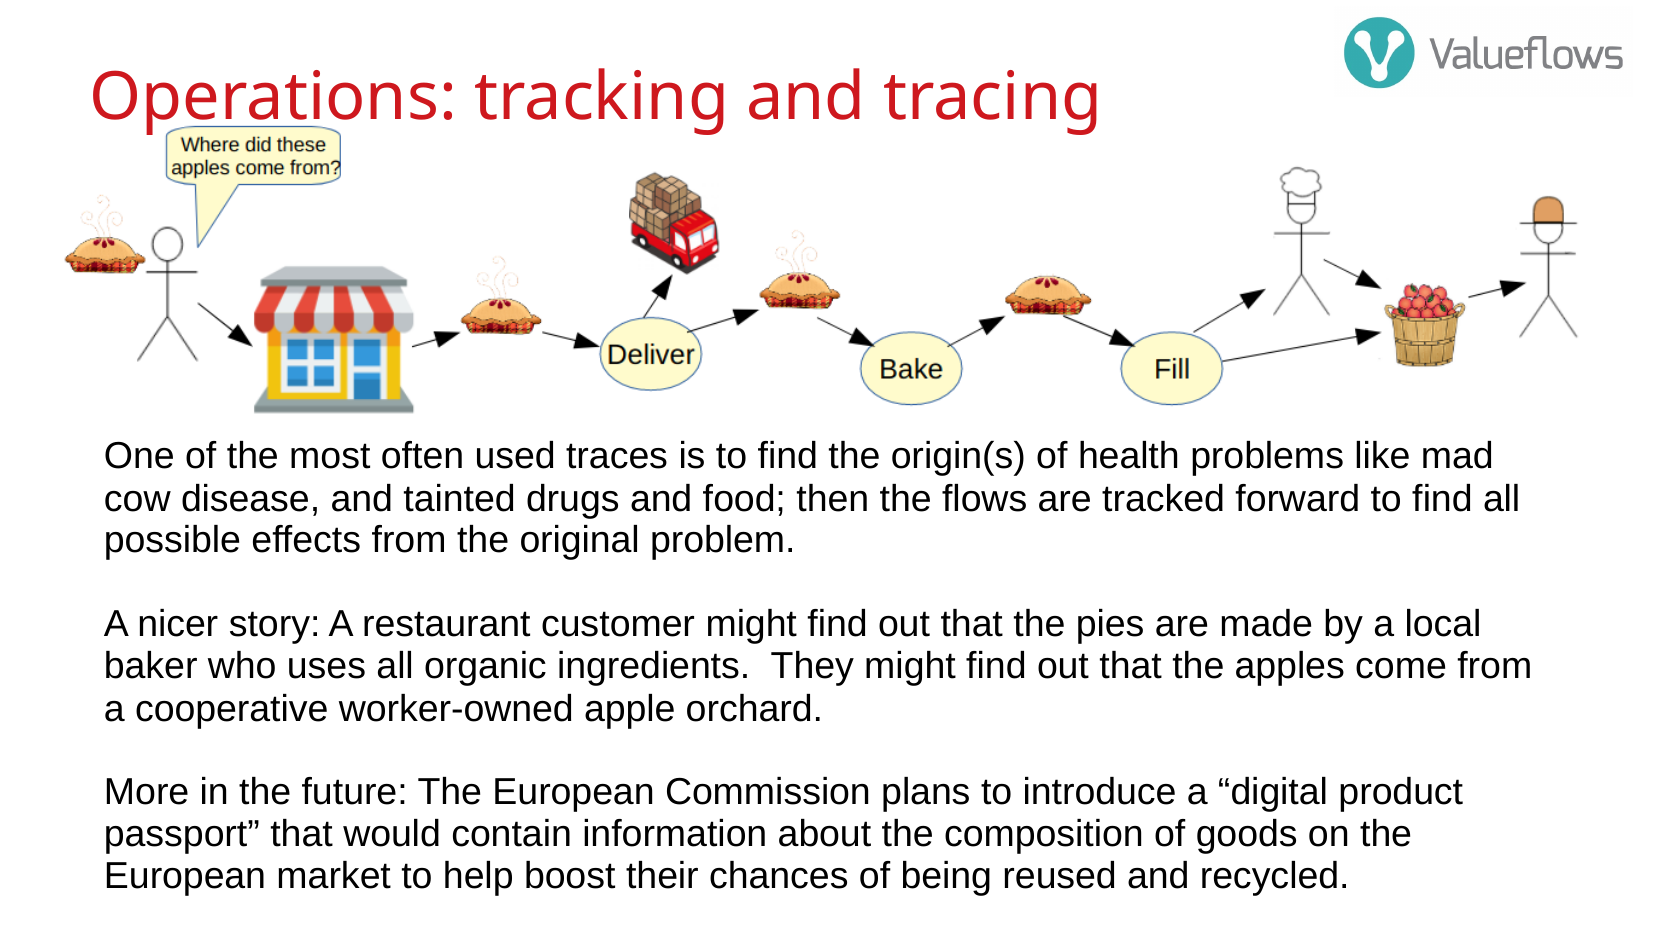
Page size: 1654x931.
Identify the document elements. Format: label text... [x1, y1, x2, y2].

text_box One of the most often used traces is to find the origin(s) of health problems like mad cow disease, and tainted drugs and food; then the flows are tracked forward to find all possible effects from the original problem. A nicer story: A restaurant customer might find out that the pies are made by a local baker who uses all organic ingredients. They might find out that the apples come from a cooperative worker-owned apple orchard. More in the future: The European Commission plans to introduce a “digital product passport” that would contain information about the composition of goods on the European market to help boost their chances of being reused and recycled. [89, 427, 1575, 905]
picture [60, 6, 1633, 433]
text_box Operations: tracking and tracing [75, 40, 1439, 134]
